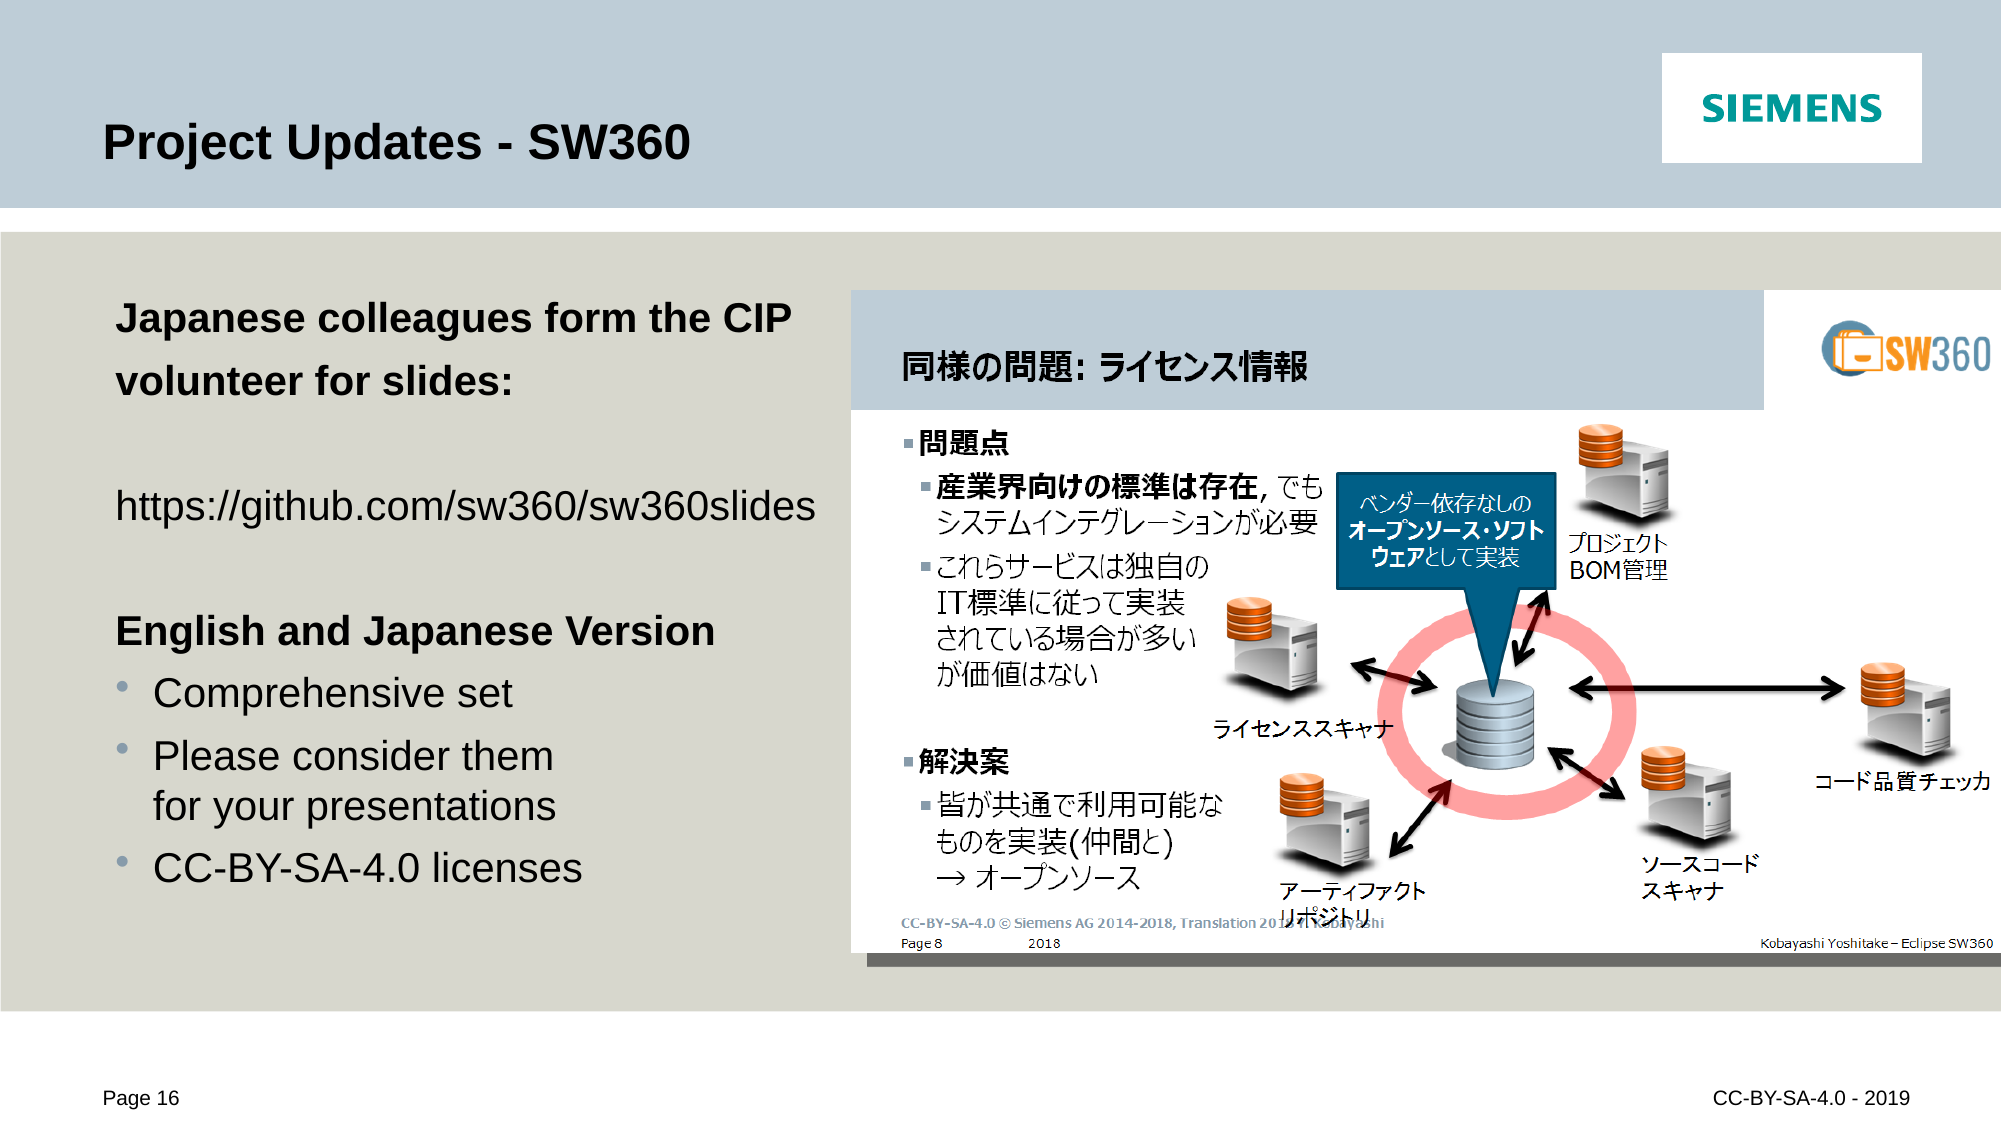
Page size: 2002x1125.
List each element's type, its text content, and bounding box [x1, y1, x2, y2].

picture [851, 290, 2001, 953]
text_box [0, 231, 2001, 1012]
title Project Updates - SW360 [0, 0, 2001, 208]
list Japanese colleagues form the CIP volunteer for slides: https://github.com/sw360/sw360slides English and Japanese Version Comprehensive set Please consider them for your presentations CC-BY-SA-4.0 licenses [115, 290, 851, 897]
